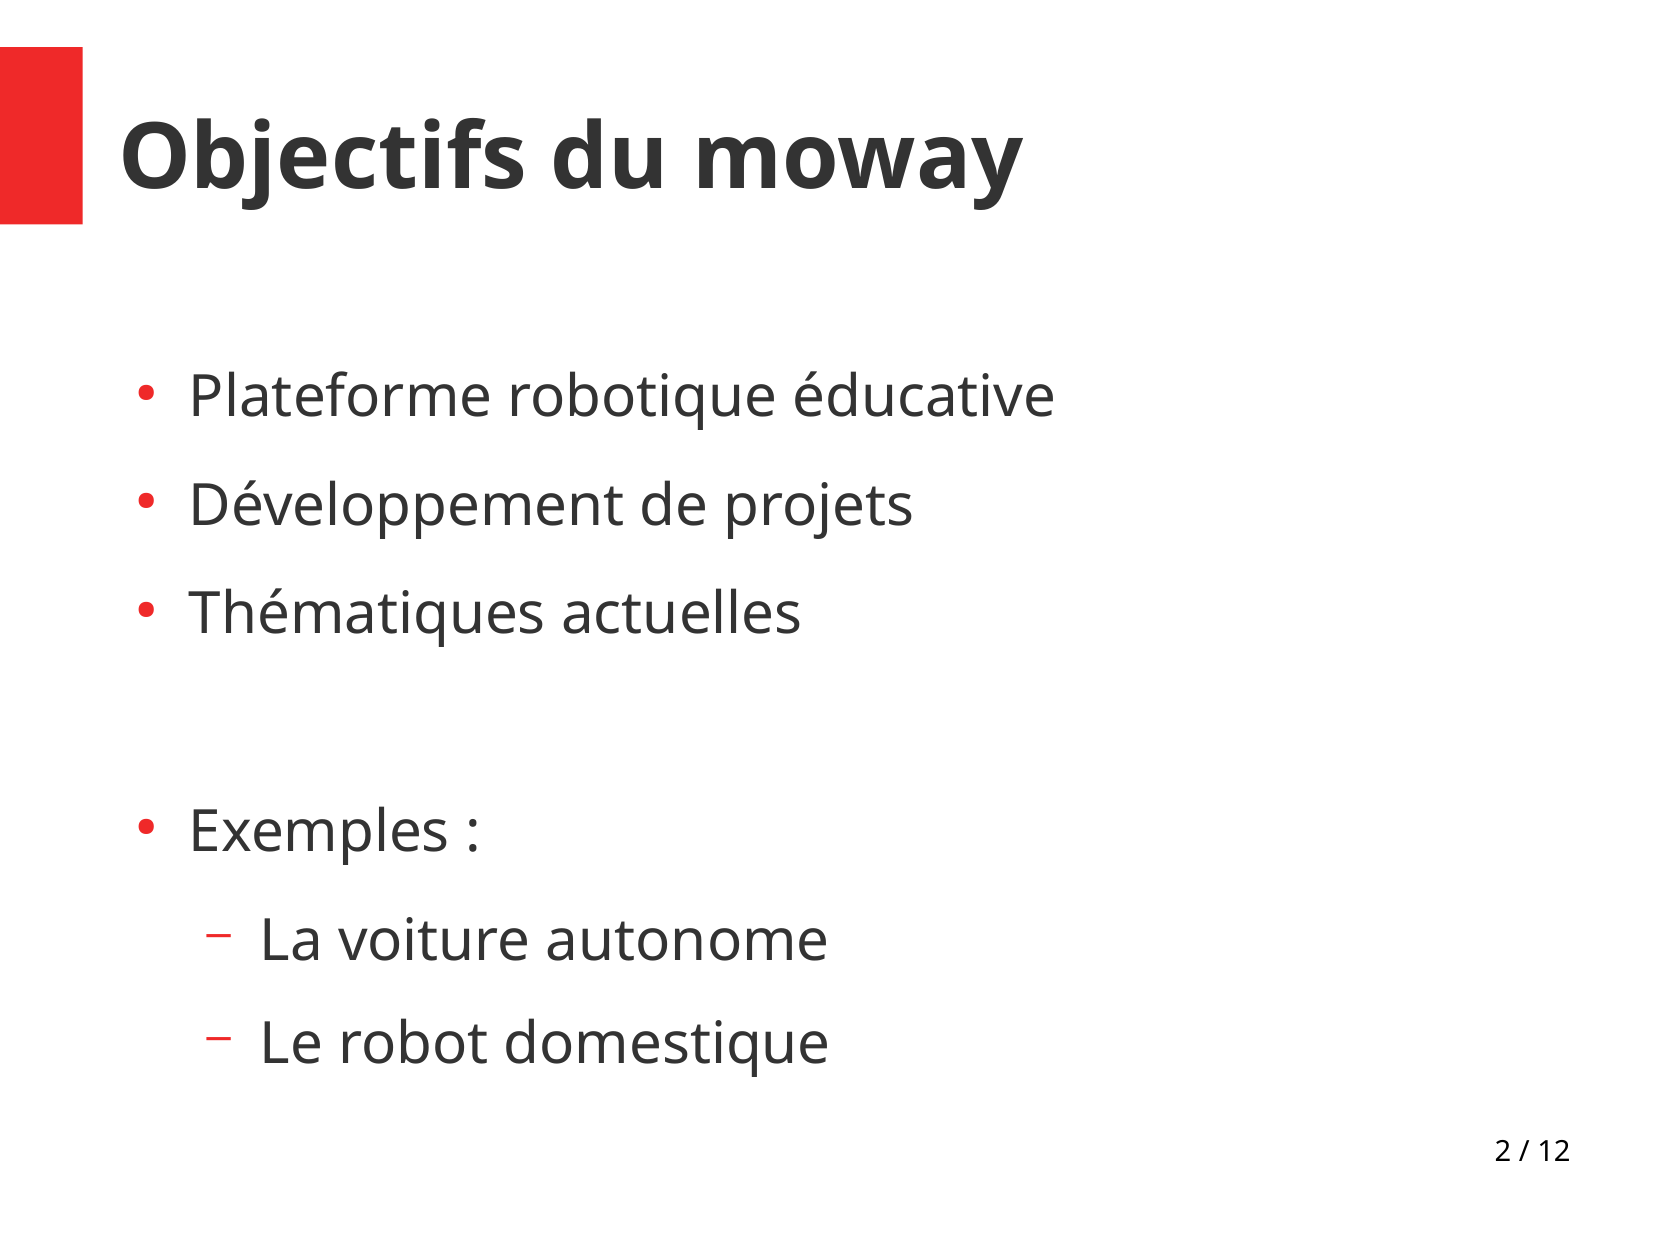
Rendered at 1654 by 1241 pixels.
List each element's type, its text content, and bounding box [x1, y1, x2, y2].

title Objectifs du moway [118, 49, 1571, 257]
list Plateforme robotique éducative Développement de projets Thématiques actuelles Exemples : La voiture autonome Le robot domestique [118, 354, 1536, 1074]
